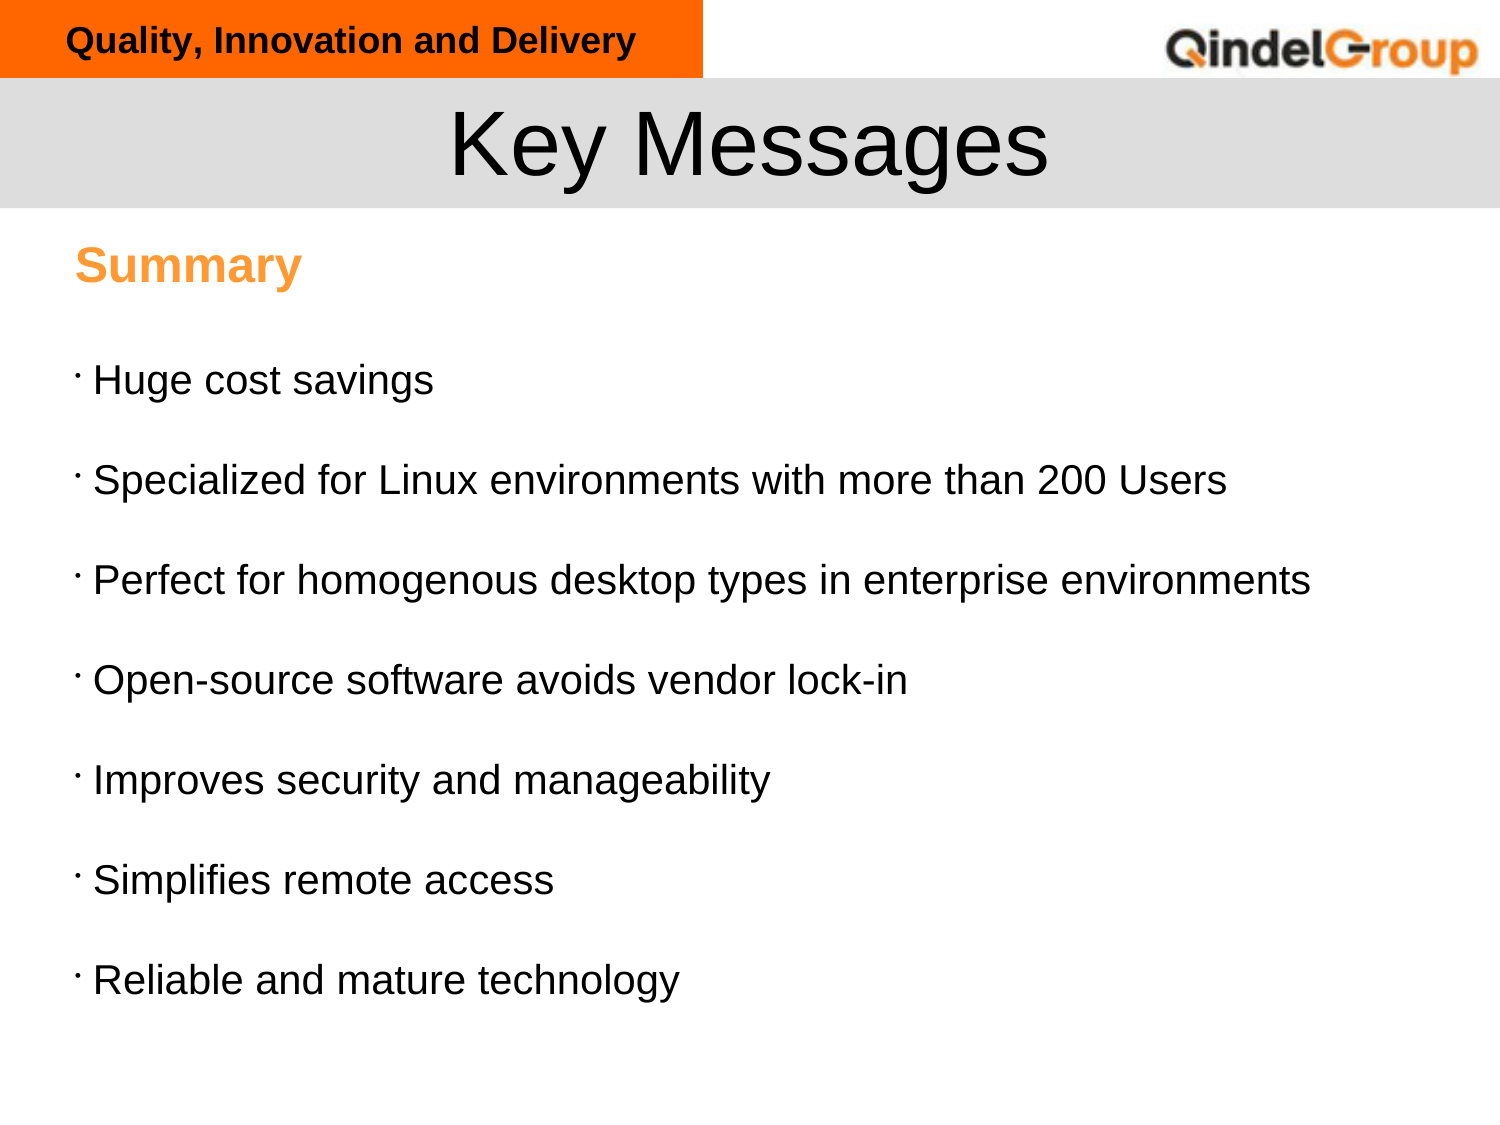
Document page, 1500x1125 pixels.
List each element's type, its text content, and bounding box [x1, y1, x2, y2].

picture [1163, 23, 1481, 78]
text_box Summary Huge cost savings Specialized for Linux environments with more than 200 Users Perfect for homogenous desktop types in enterprise environments Open-source software avoids vendor lock-in Improves security and manageability Simplifies remote access Reliable and mature technology [60, 224, 1426, 1061]
title Key Messages [75, 45, 1426, 224]
